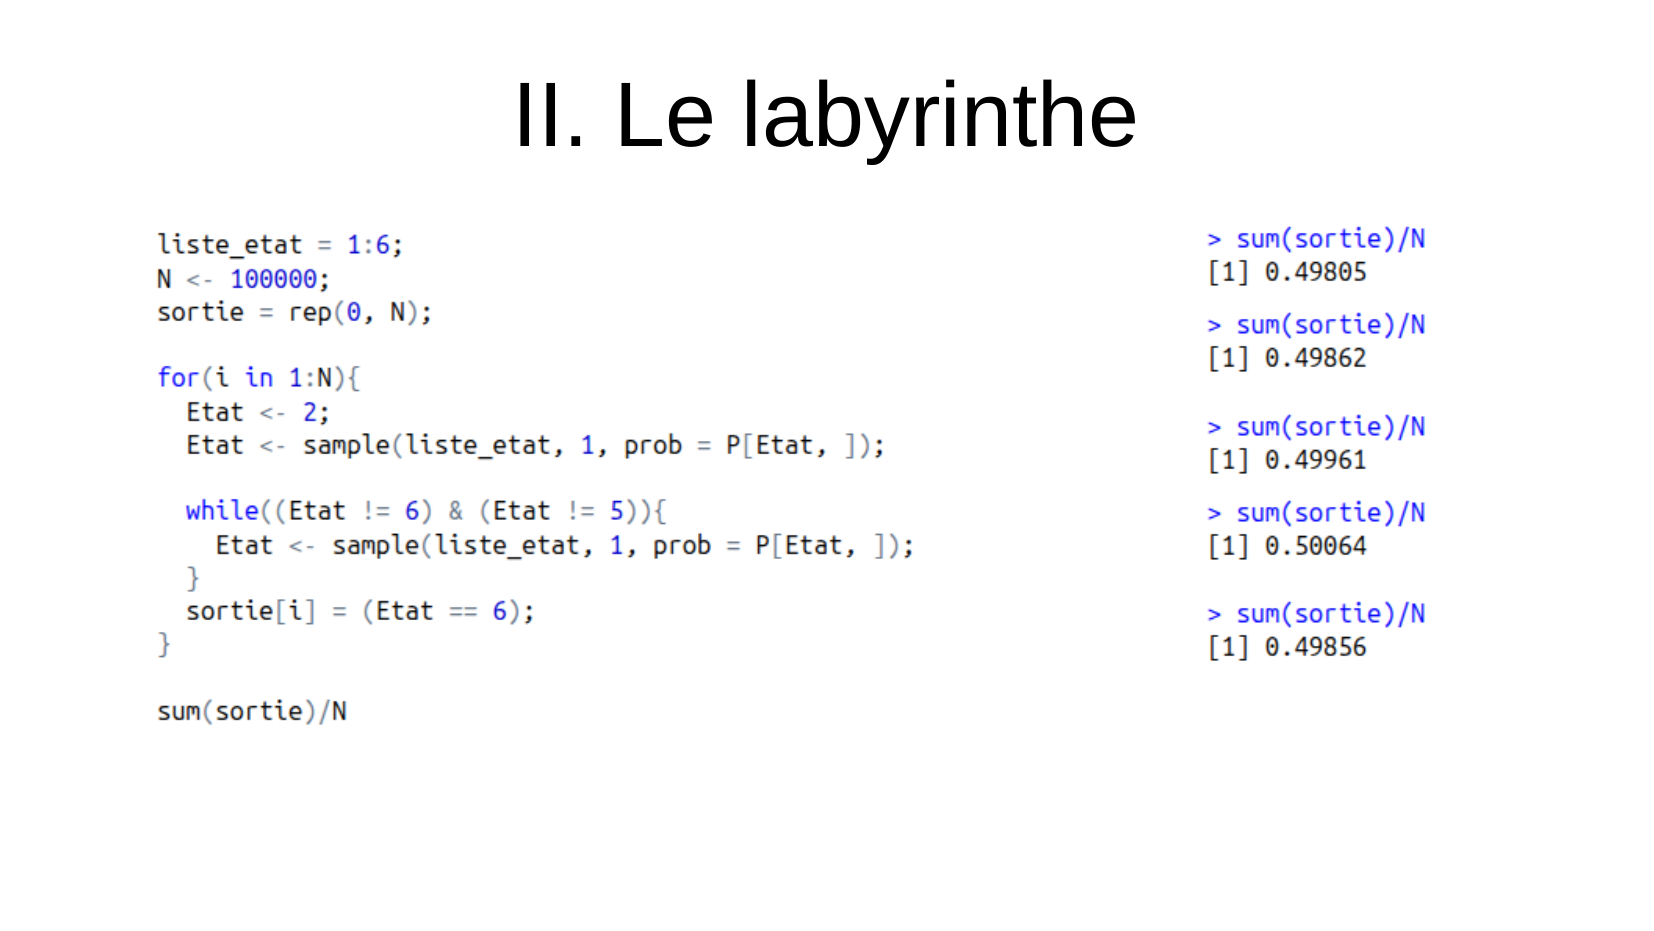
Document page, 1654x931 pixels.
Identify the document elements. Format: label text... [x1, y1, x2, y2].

picture [1200, 310, 1439, 376]
picture [1200, 412, 1439, 477]
picture [1200, 224, 1439, 290]
picture [1200, 599, 1439, 665]
title II. Le labyrinthe [82, 37, 1571, 193]
picture [143, 224, 938, 740]
picture [1200, 498, 1439, 563]
